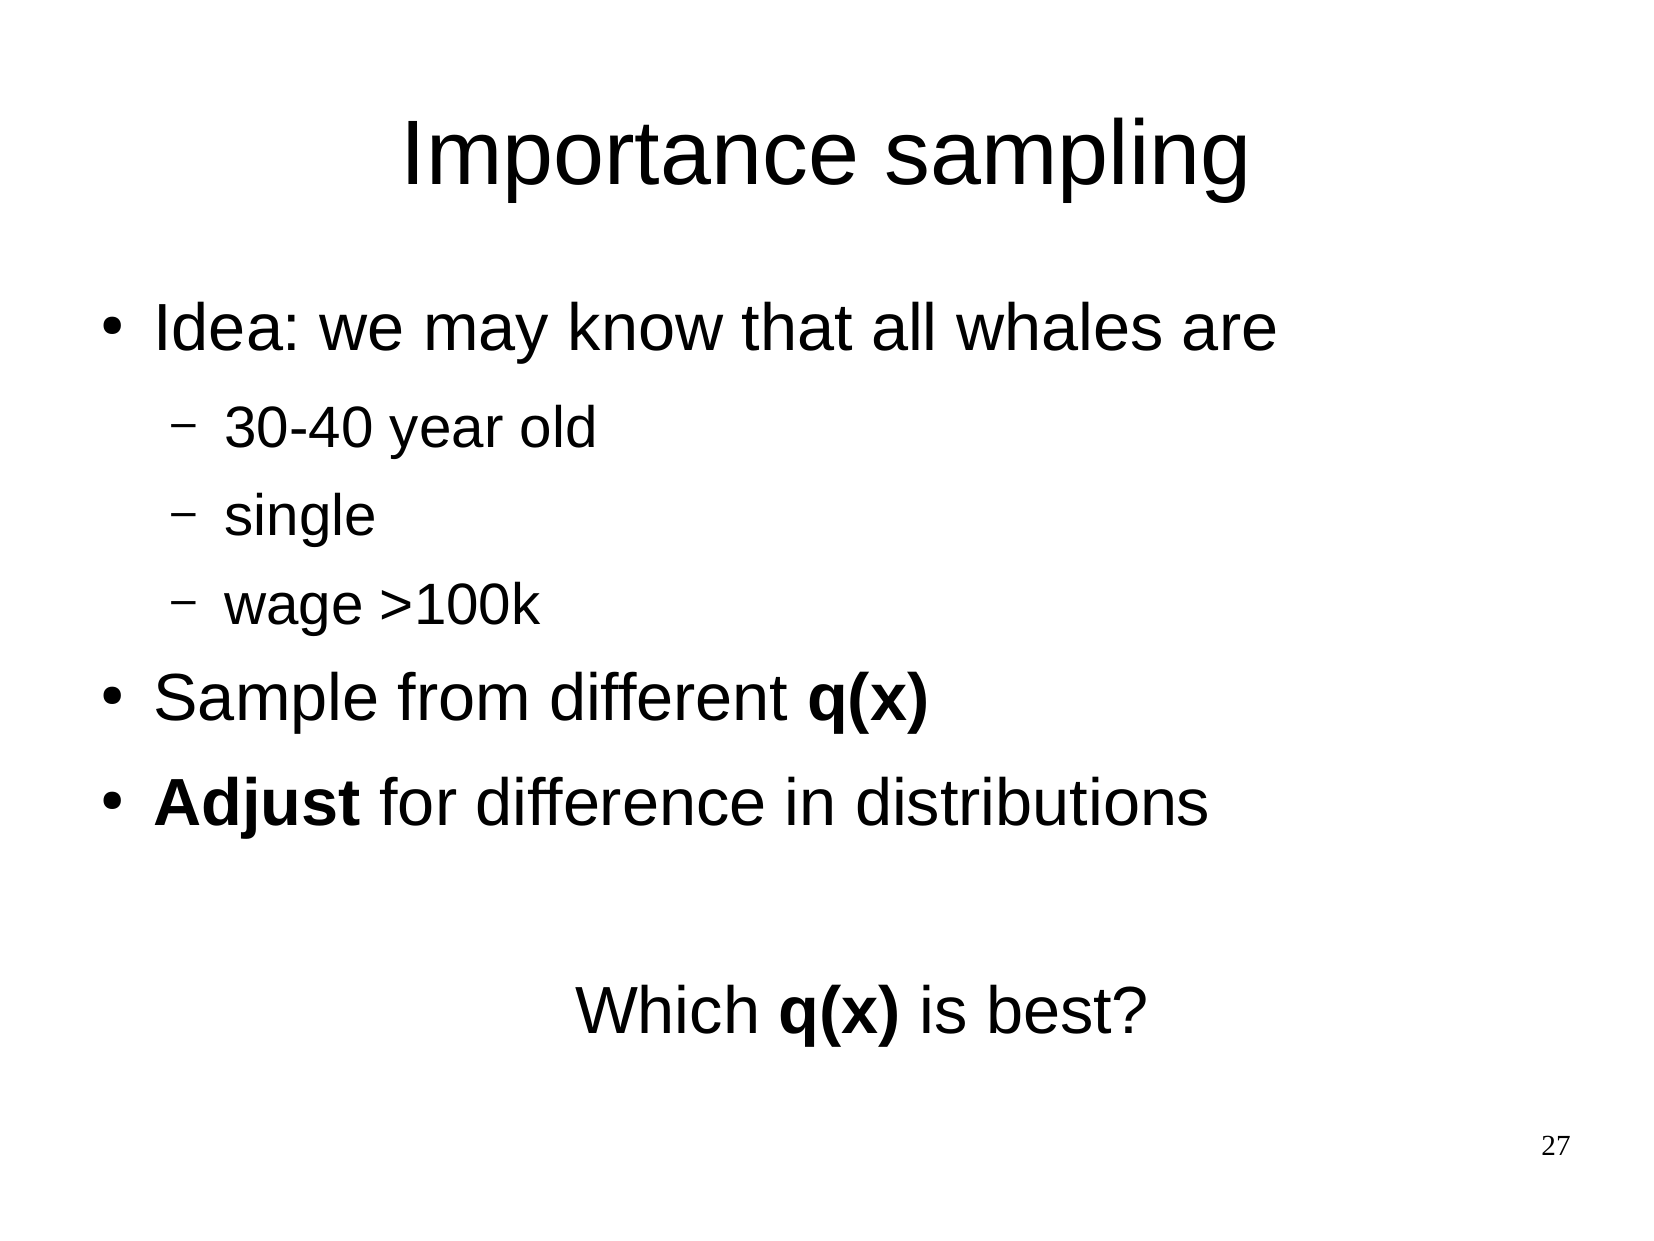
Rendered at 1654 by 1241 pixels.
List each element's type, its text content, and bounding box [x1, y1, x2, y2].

title Importance sampling [82, 49, 1571, 257]
list Idea: we may know that all whales are 30-40 year old single wage >100k Sample from different q(x) Adjust for difference in distributions Which q(x) is best? [82, 290, 1571, 1149]
